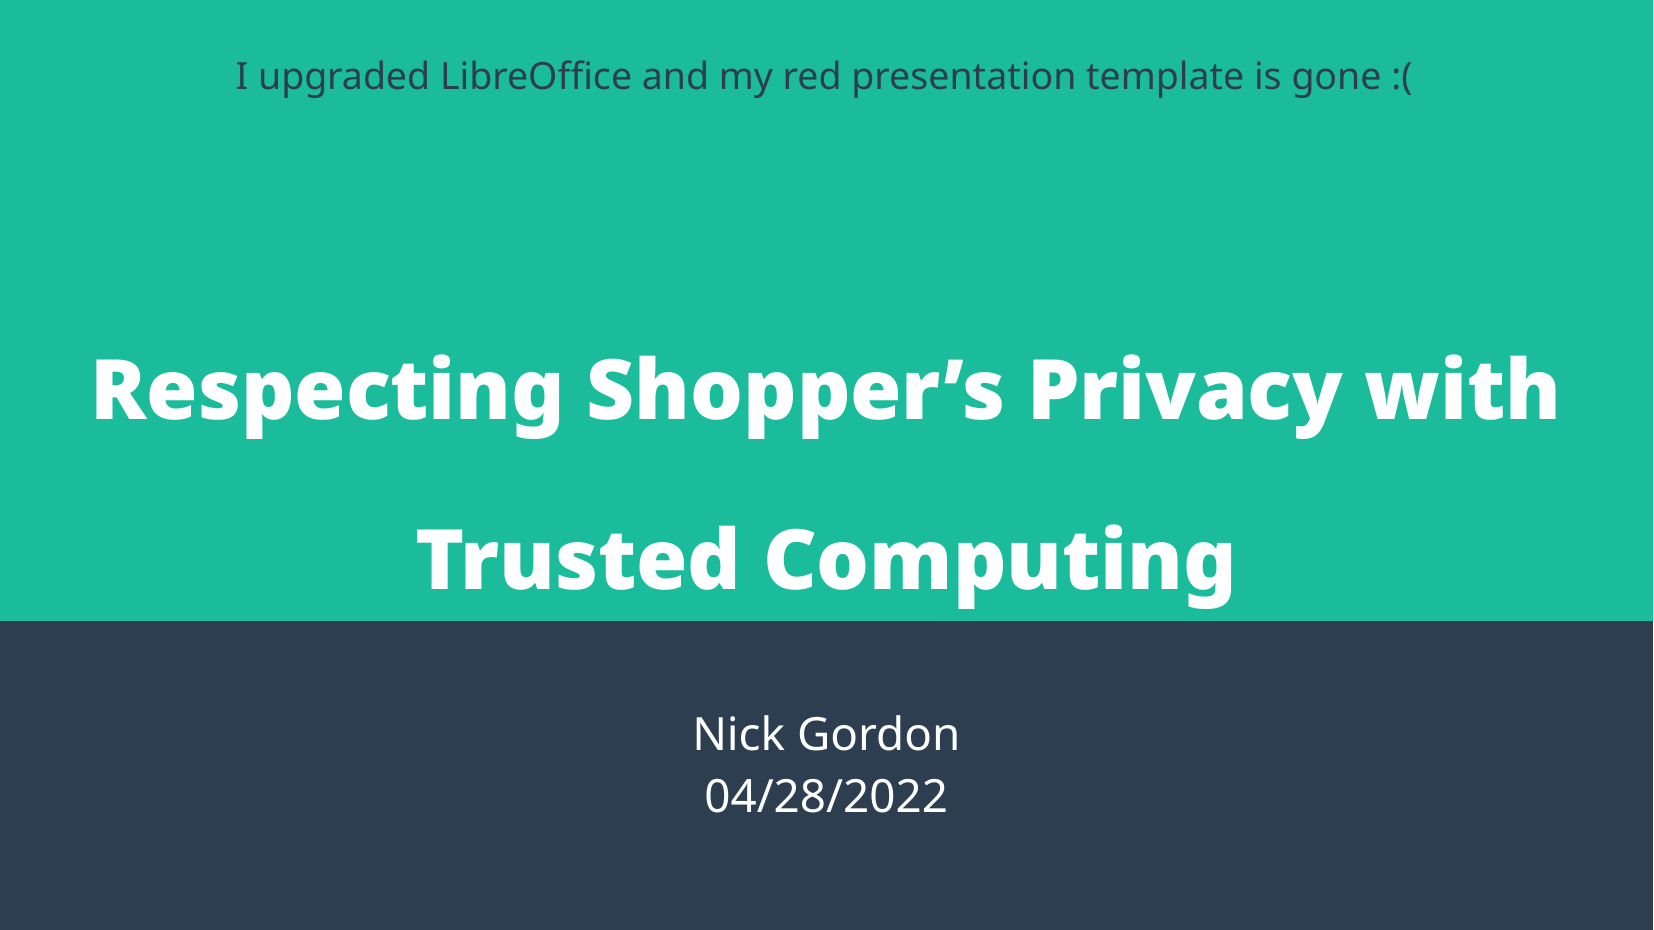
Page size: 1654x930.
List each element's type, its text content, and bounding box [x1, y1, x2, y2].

title Respecting Shopper’s Privacy with Trusted Computing [58, 286, 1594, 601]
subtitle Nick Gordon 04/28/2022 [58, 642, 1594, 886]
text_box I upgraded LibreOffice and my red presentation template is gone :( [37, 43, 1612, 107]
